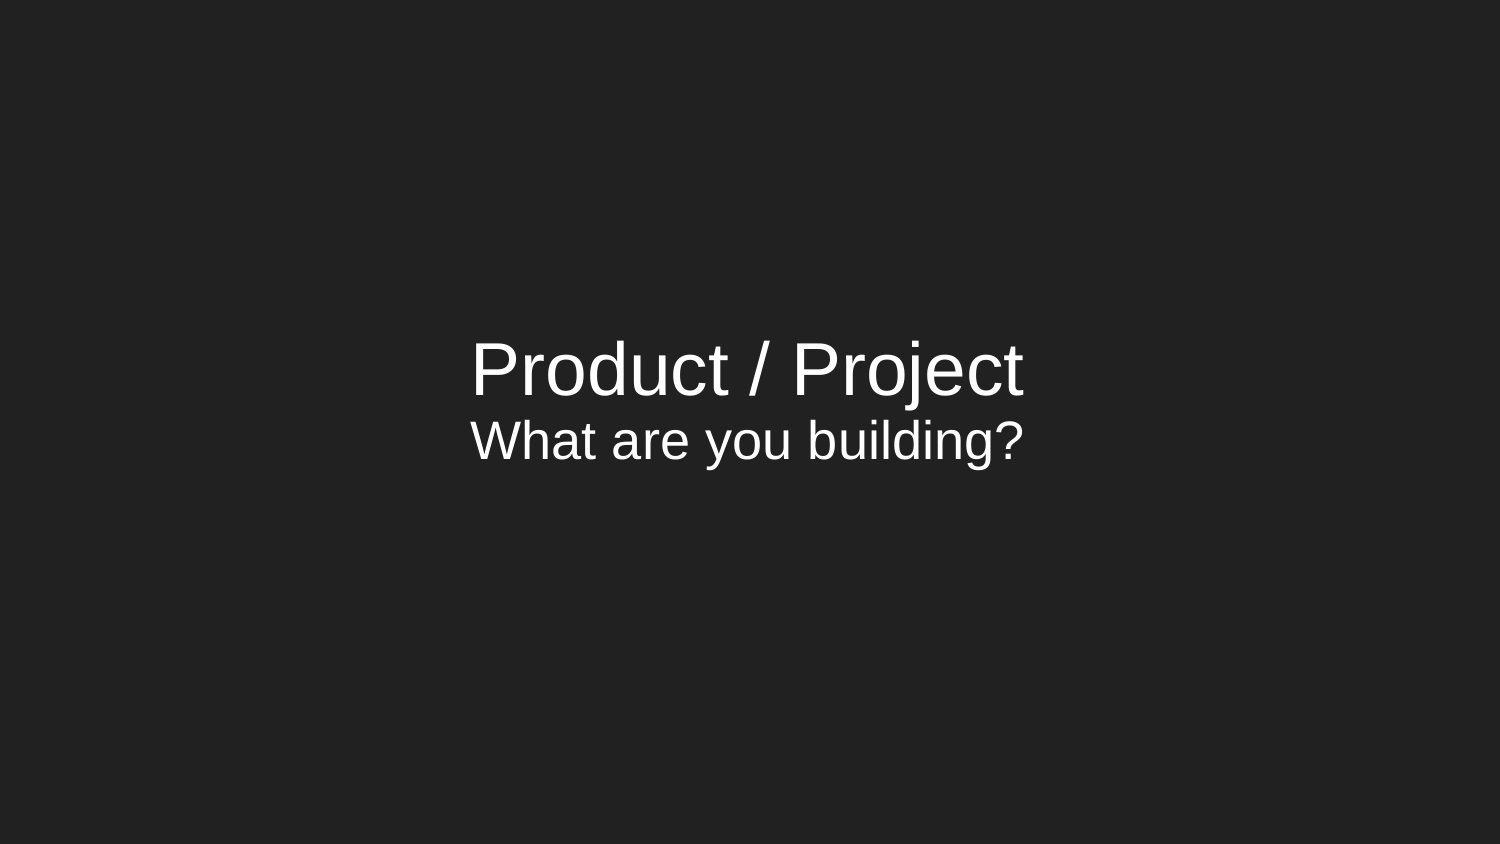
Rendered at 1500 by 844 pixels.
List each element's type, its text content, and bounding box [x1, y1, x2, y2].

title Product / Project What are you building? [49, 265, 1447, 533]
